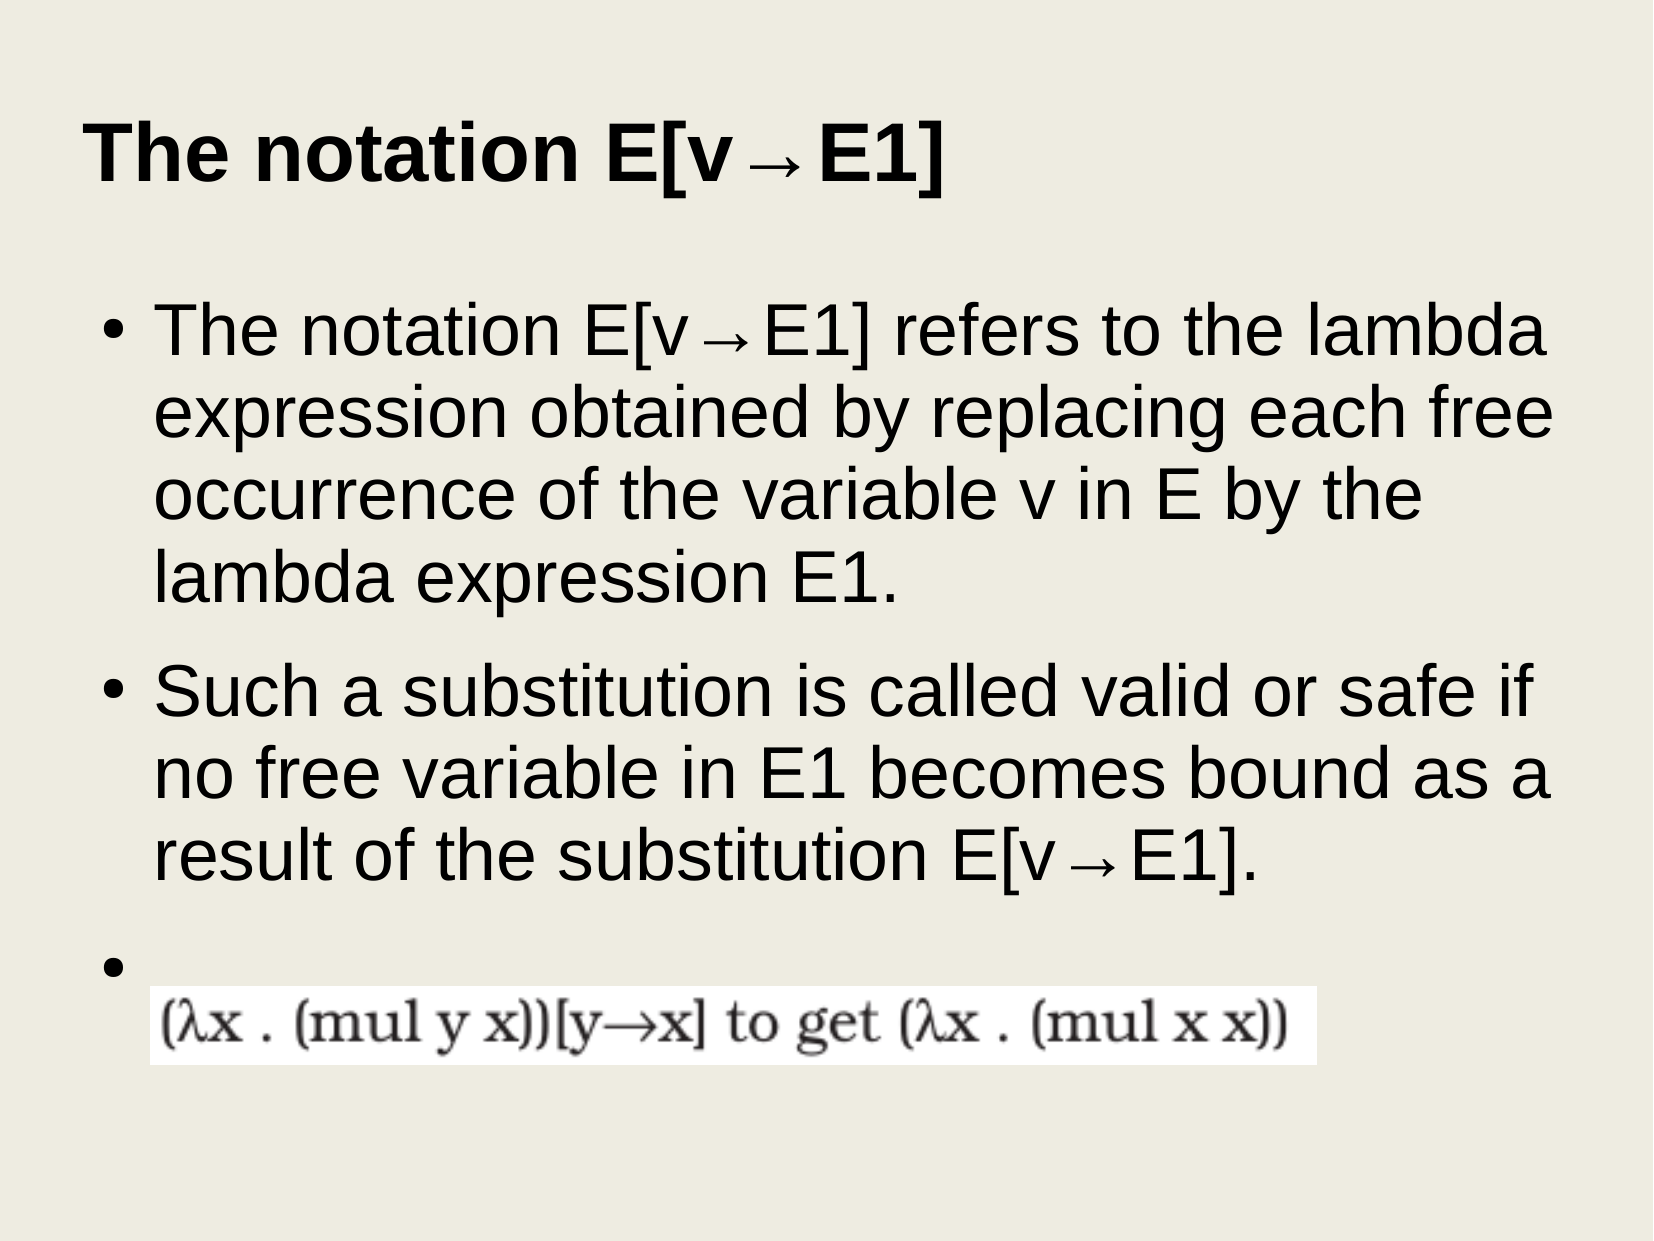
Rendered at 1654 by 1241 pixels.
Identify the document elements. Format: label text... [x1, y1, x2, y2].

list The notation E[v→E1] refers to the lambda expression obtained by replacing each free occurrence of the variable v in E by the lambda expression E1. Such a substitution is called valid or safe if no free variable in E1 becomes bound as a result of the substitution E[v→E1]. [82, 289, 1571, 1109]
picture [150, 986, 1317, 1066]
title The notation E[v→E1] [82, 49, 1571, 257]
